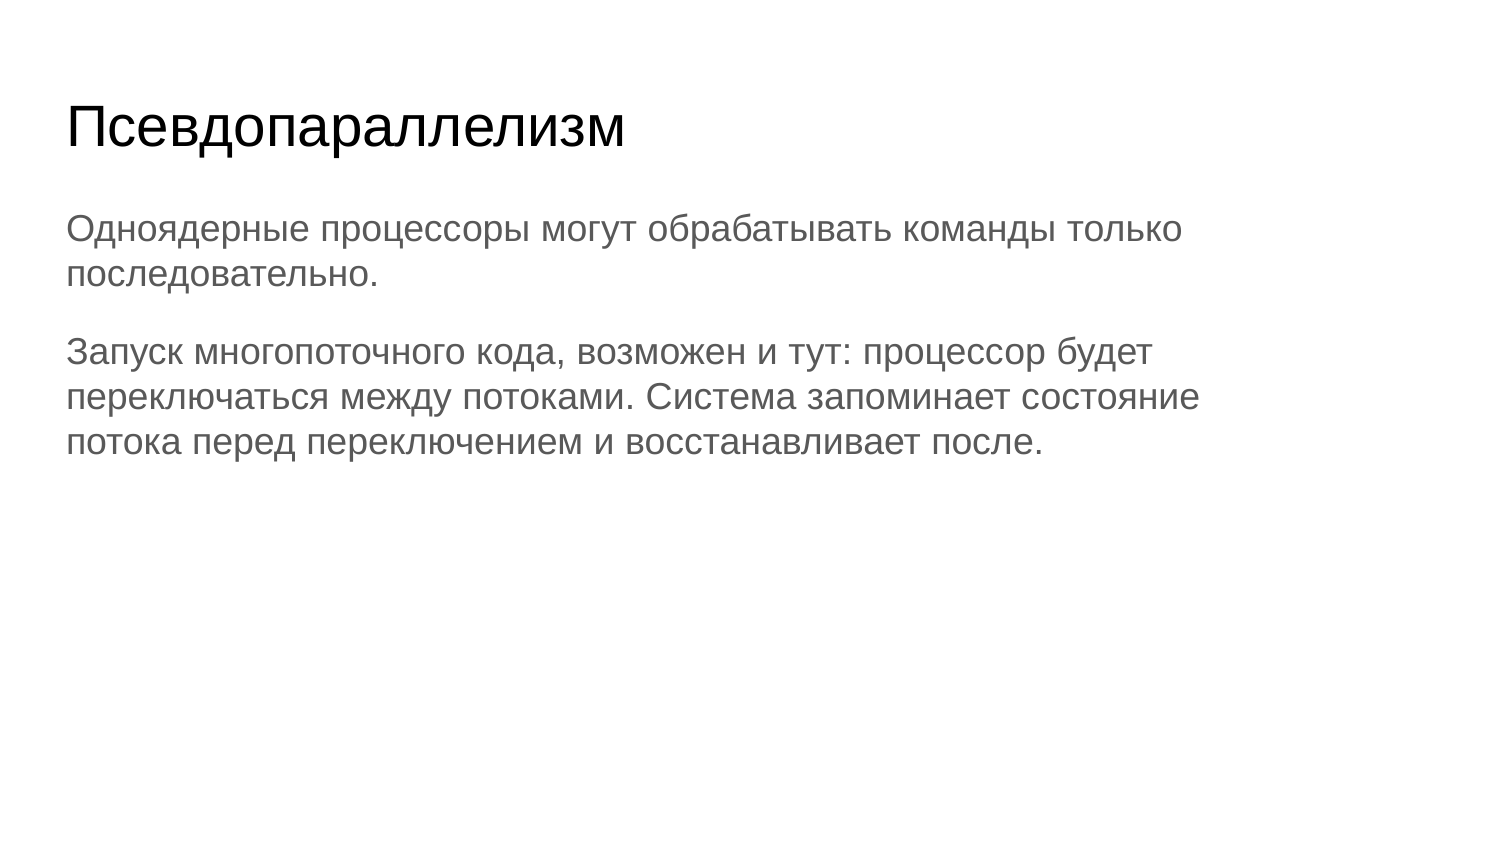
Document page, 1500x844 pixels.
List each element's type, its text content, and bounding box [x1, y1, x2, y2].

title Псевдопараллелизм [51, 72, 1449, 167]
list Одноядерные процессоры могут обрабатывать команды только последовательно. Запуск многопоточного кода, возможен и тут: процессор будет переключаться между потоками. Система запоминает состояние потока перед переключением и восстанавливает после. [51, 189, 1284, 750]
